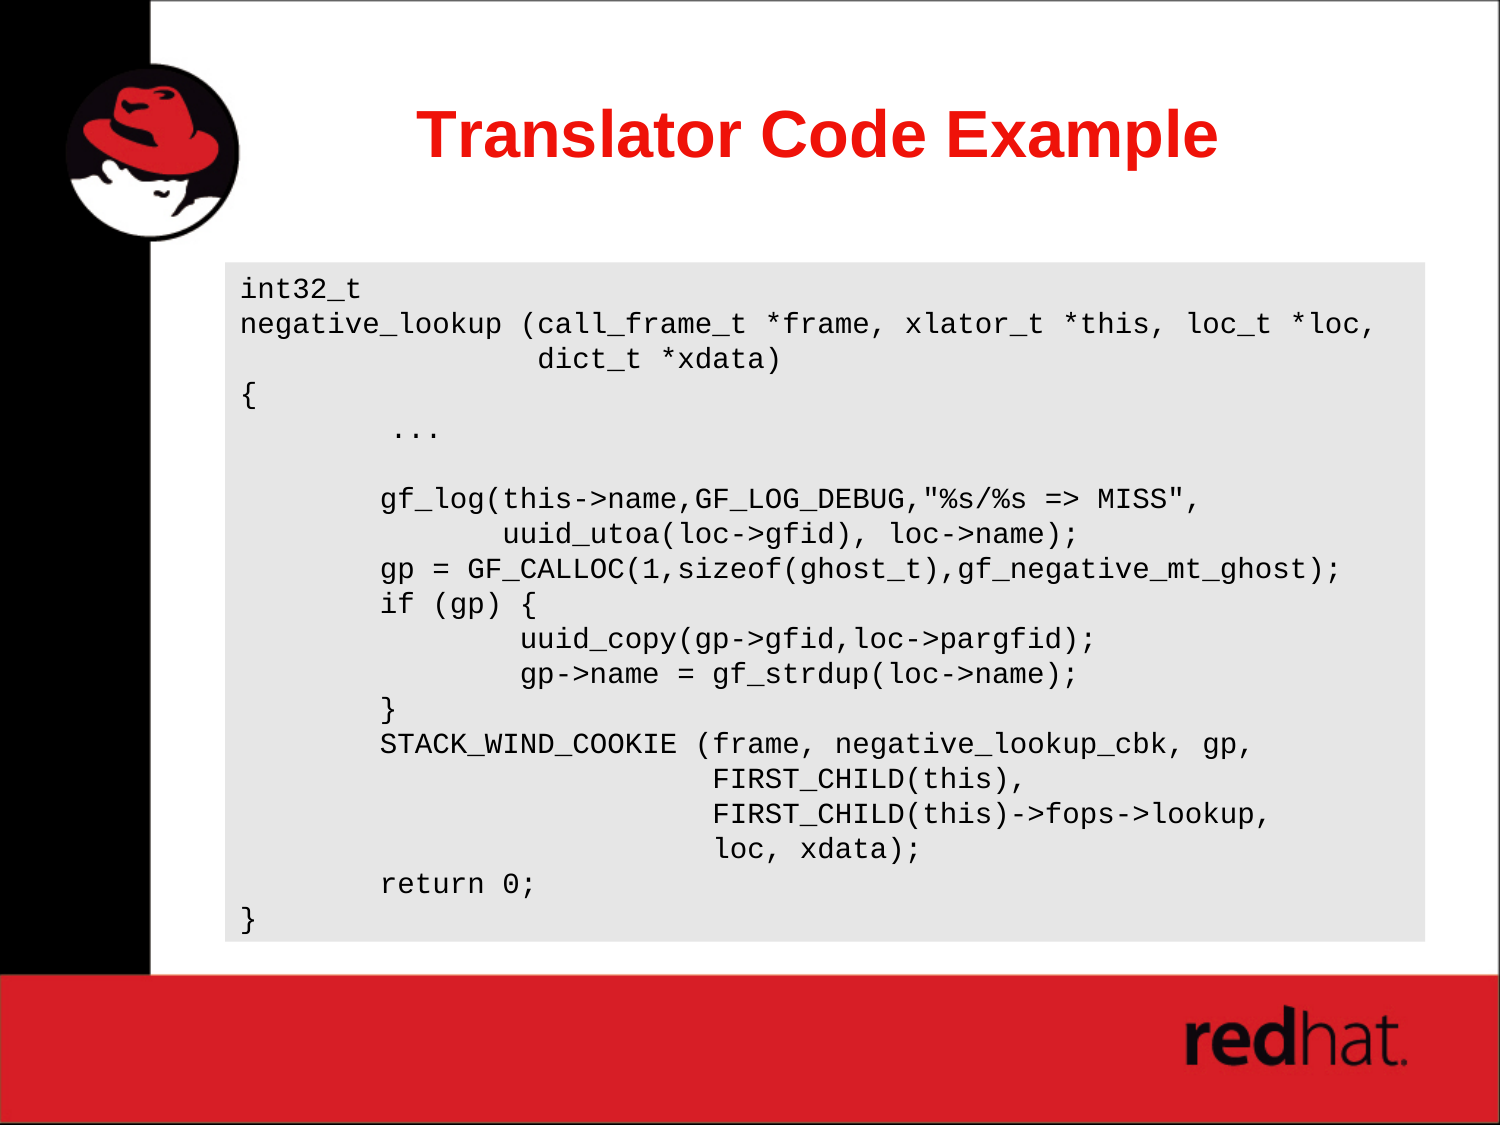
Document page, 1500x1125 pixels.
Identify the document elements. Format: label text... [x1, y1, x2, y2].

text_box int32_t negative_lookup (call_frame_t *frame, xlator_t *this, loc_t *loc, dict_t *xdata) { ... gf_log(this->name,GF_LOG_DEBUG,"%s/%s => MISS", uuid_utoa(loc->gfid), loc->name); gp = GF_CALLOC(1,sizeof(ghost_t),gf_negative_mt_ghost); if (gp) { uuid_copy(gp->gfid,loc->pargfid); gp->name = gf_strdup(loc->name); } STACK_WIND_COOKIE (frame, negative_lookup_cbk, gp, FIRST_CHILD(this), FIRST_CHILD(this)->fops->lookup, loc, xdata); return 0; } [225, 262, 1426, 942]
title Translator Code Example [249, 62, 1388, 201]
picture [0, 0, 1500, 1125]
